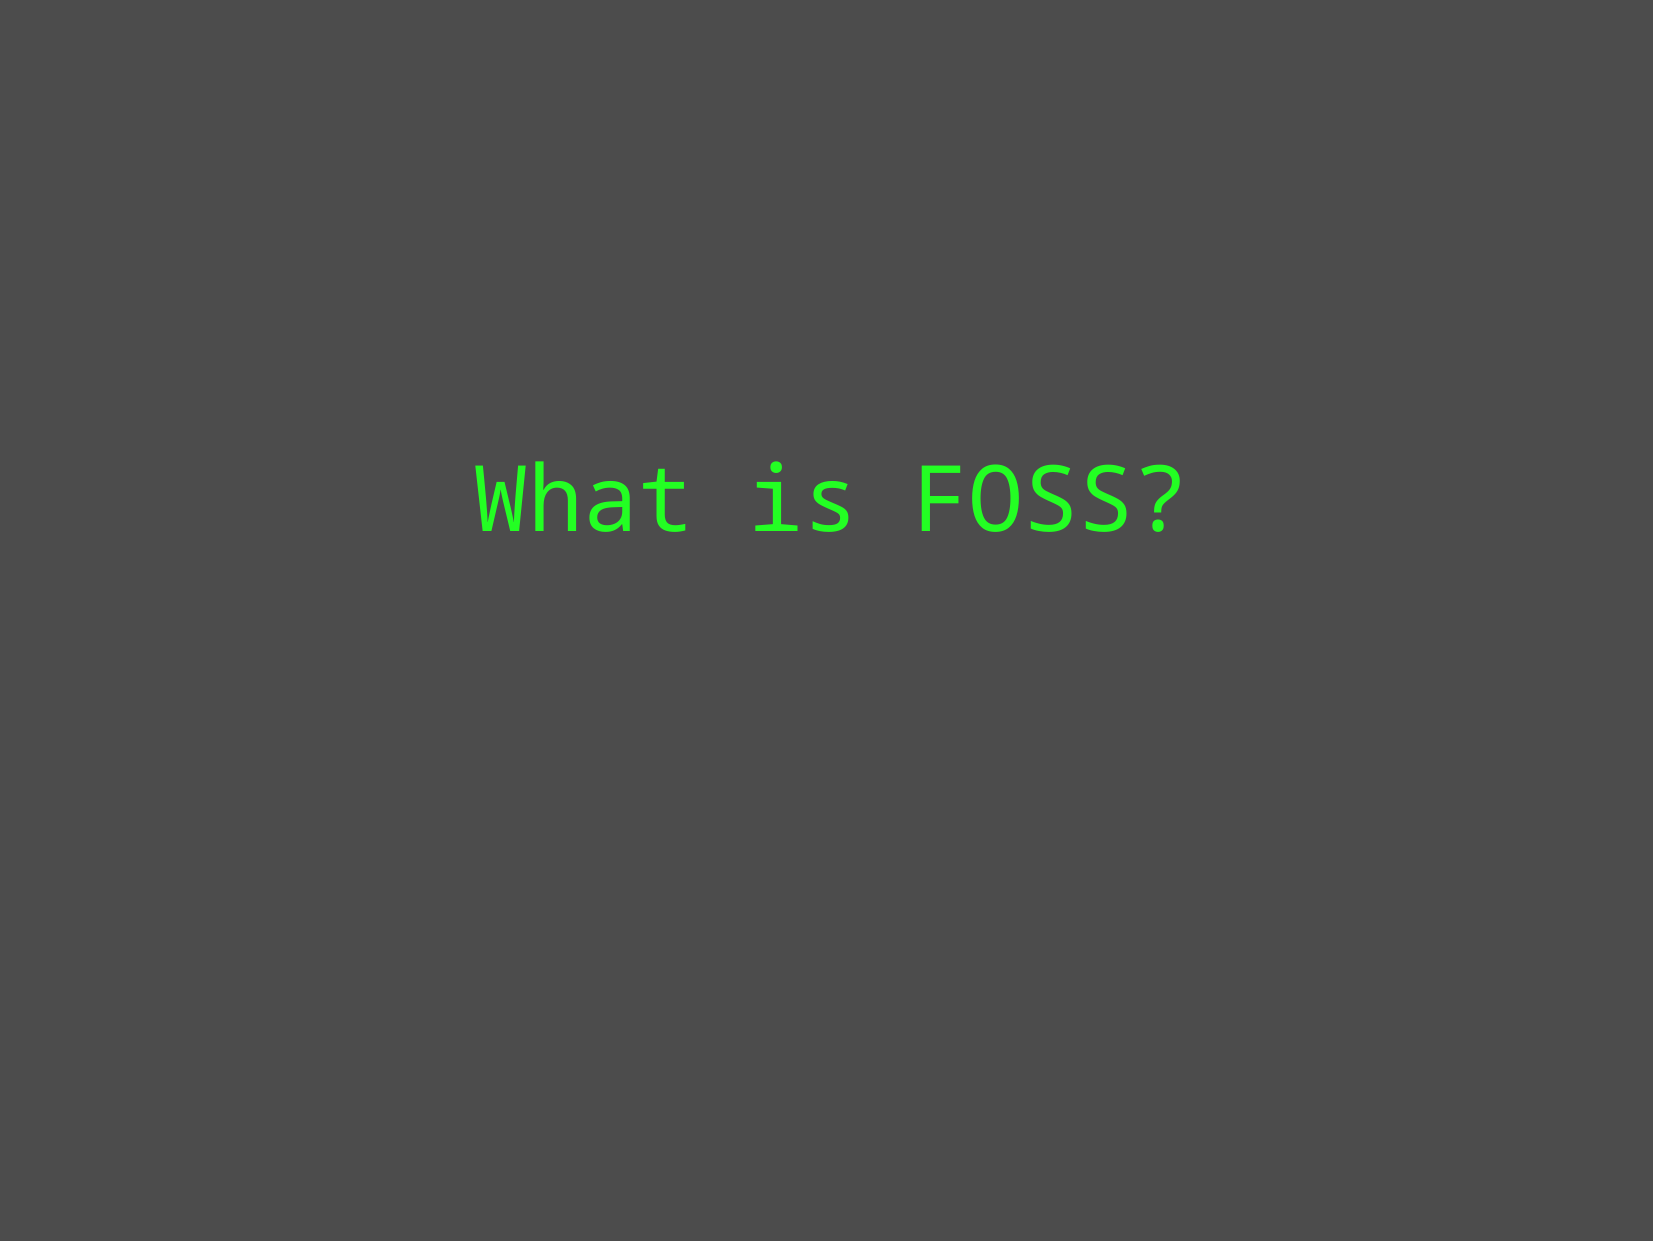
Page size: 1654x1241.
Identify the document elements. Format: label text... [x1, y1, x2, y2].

title What is FOSS? [87, 392, 1576, 601]
